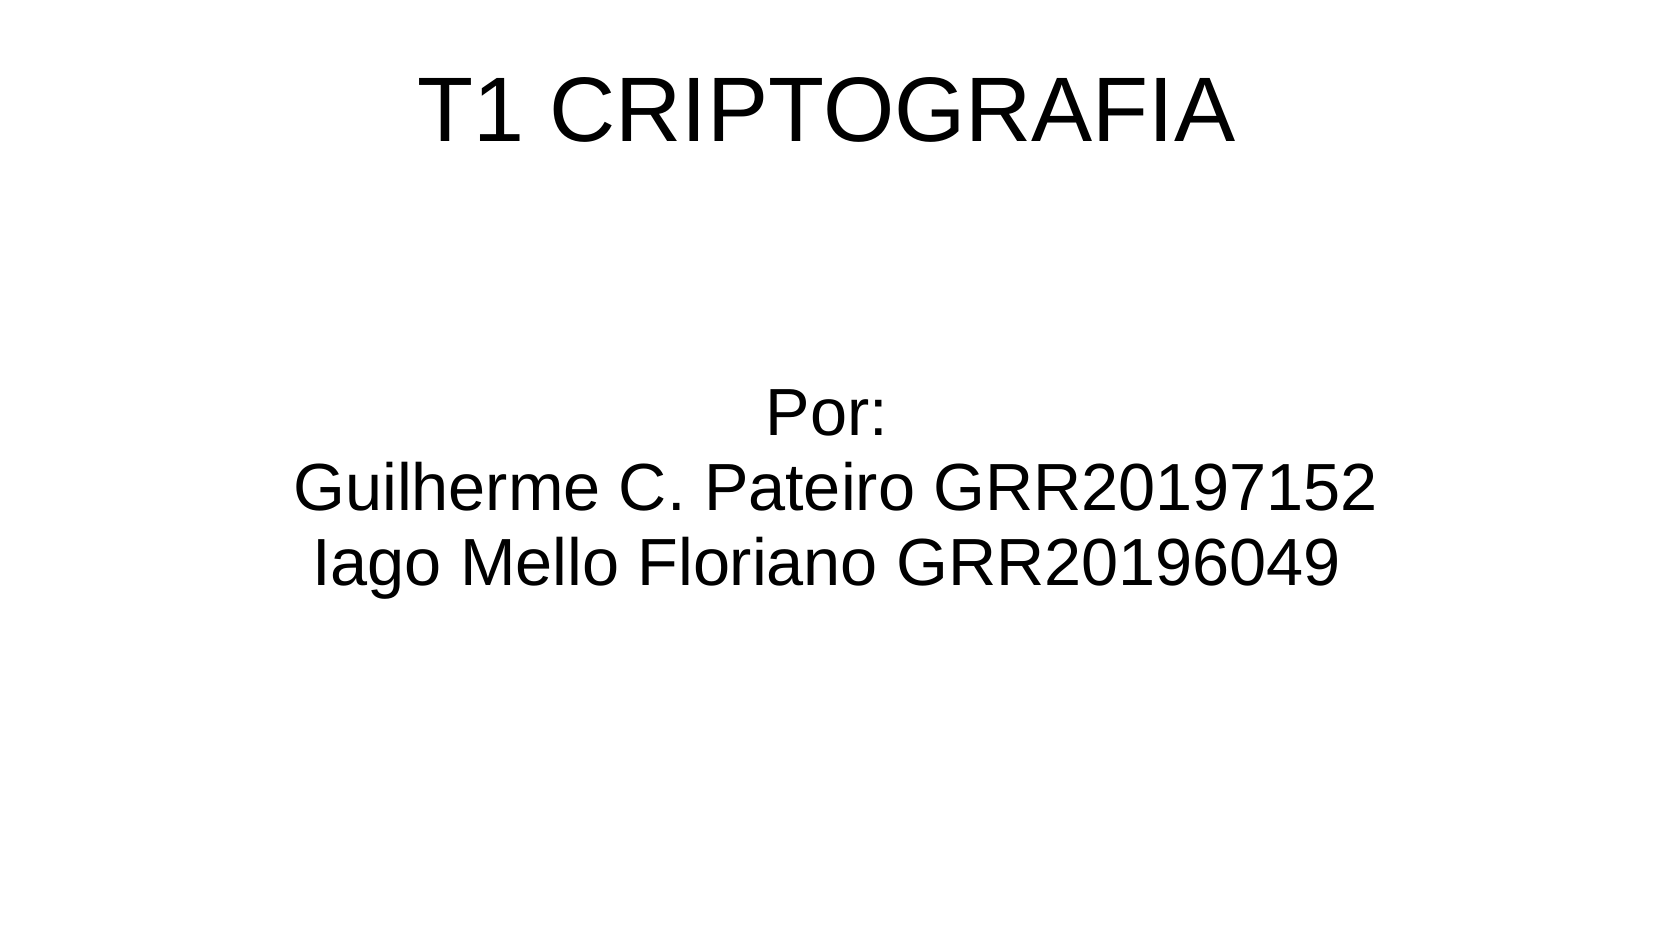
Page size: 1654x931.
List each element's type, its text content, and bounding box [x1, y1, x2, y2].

title T1 CRIPTOGRAFIA [82, 32, 1571, 188]
subtitle Por: Guilherme C. Pateiro GRR20197152 Iago Mello Floriano GRR20196049 [82, 217, 1571, 758]
